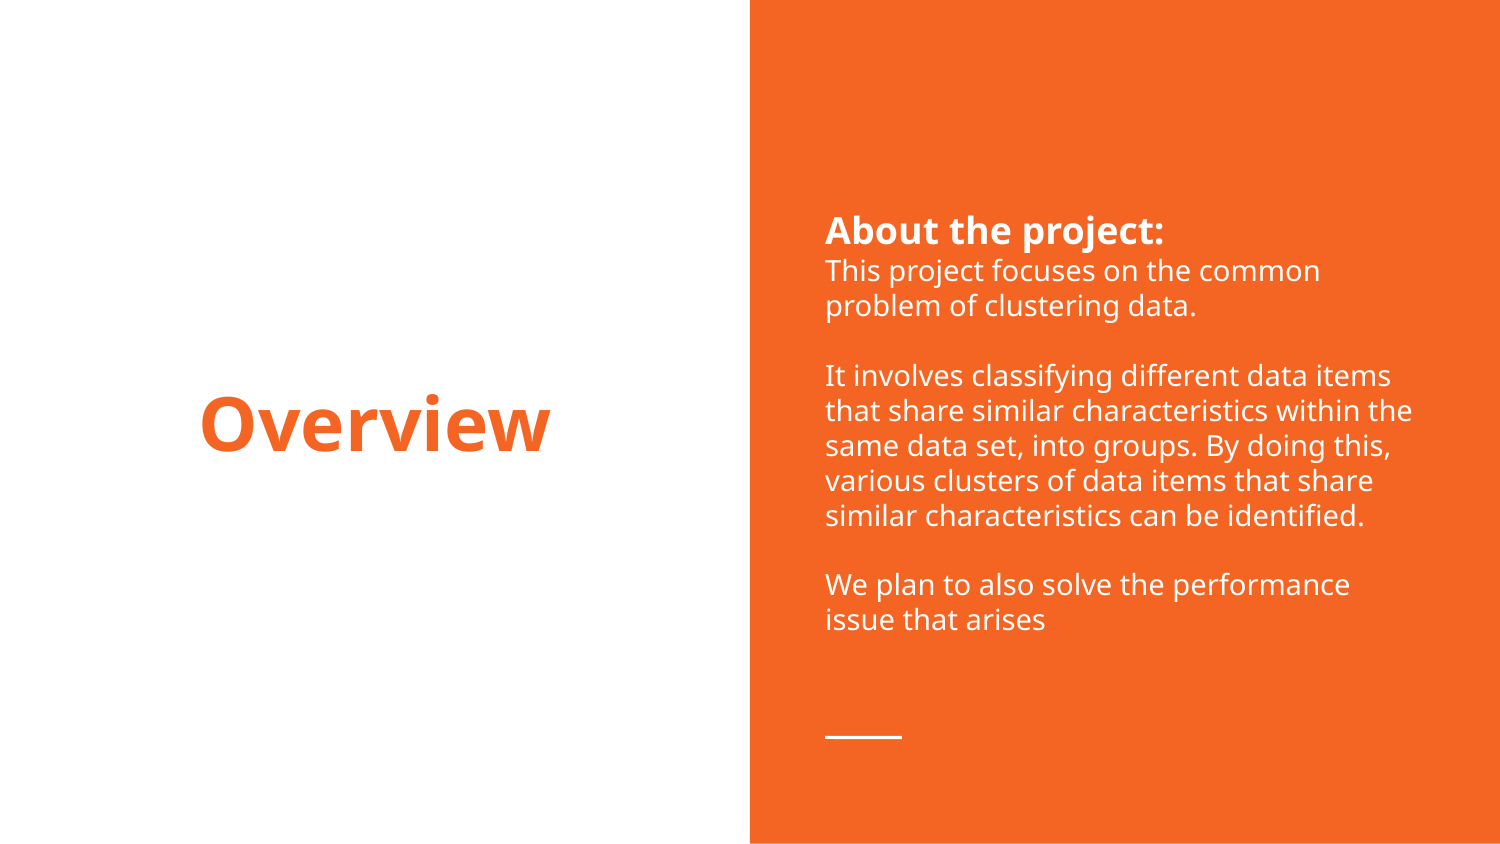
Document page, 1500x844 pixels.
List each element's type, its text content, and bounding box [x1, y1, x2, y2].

title Overview [43, 313, 708, 530]
list About the project: This project focuses on the common problem of clustering data. It involves classifying different data items that share similar characteristics within the same data set, into groups. By doing this, various clusters of data items that share similar characteristics can be identified. We plan to also solve the performance issue that arises [810, 118, 1440, 725]
